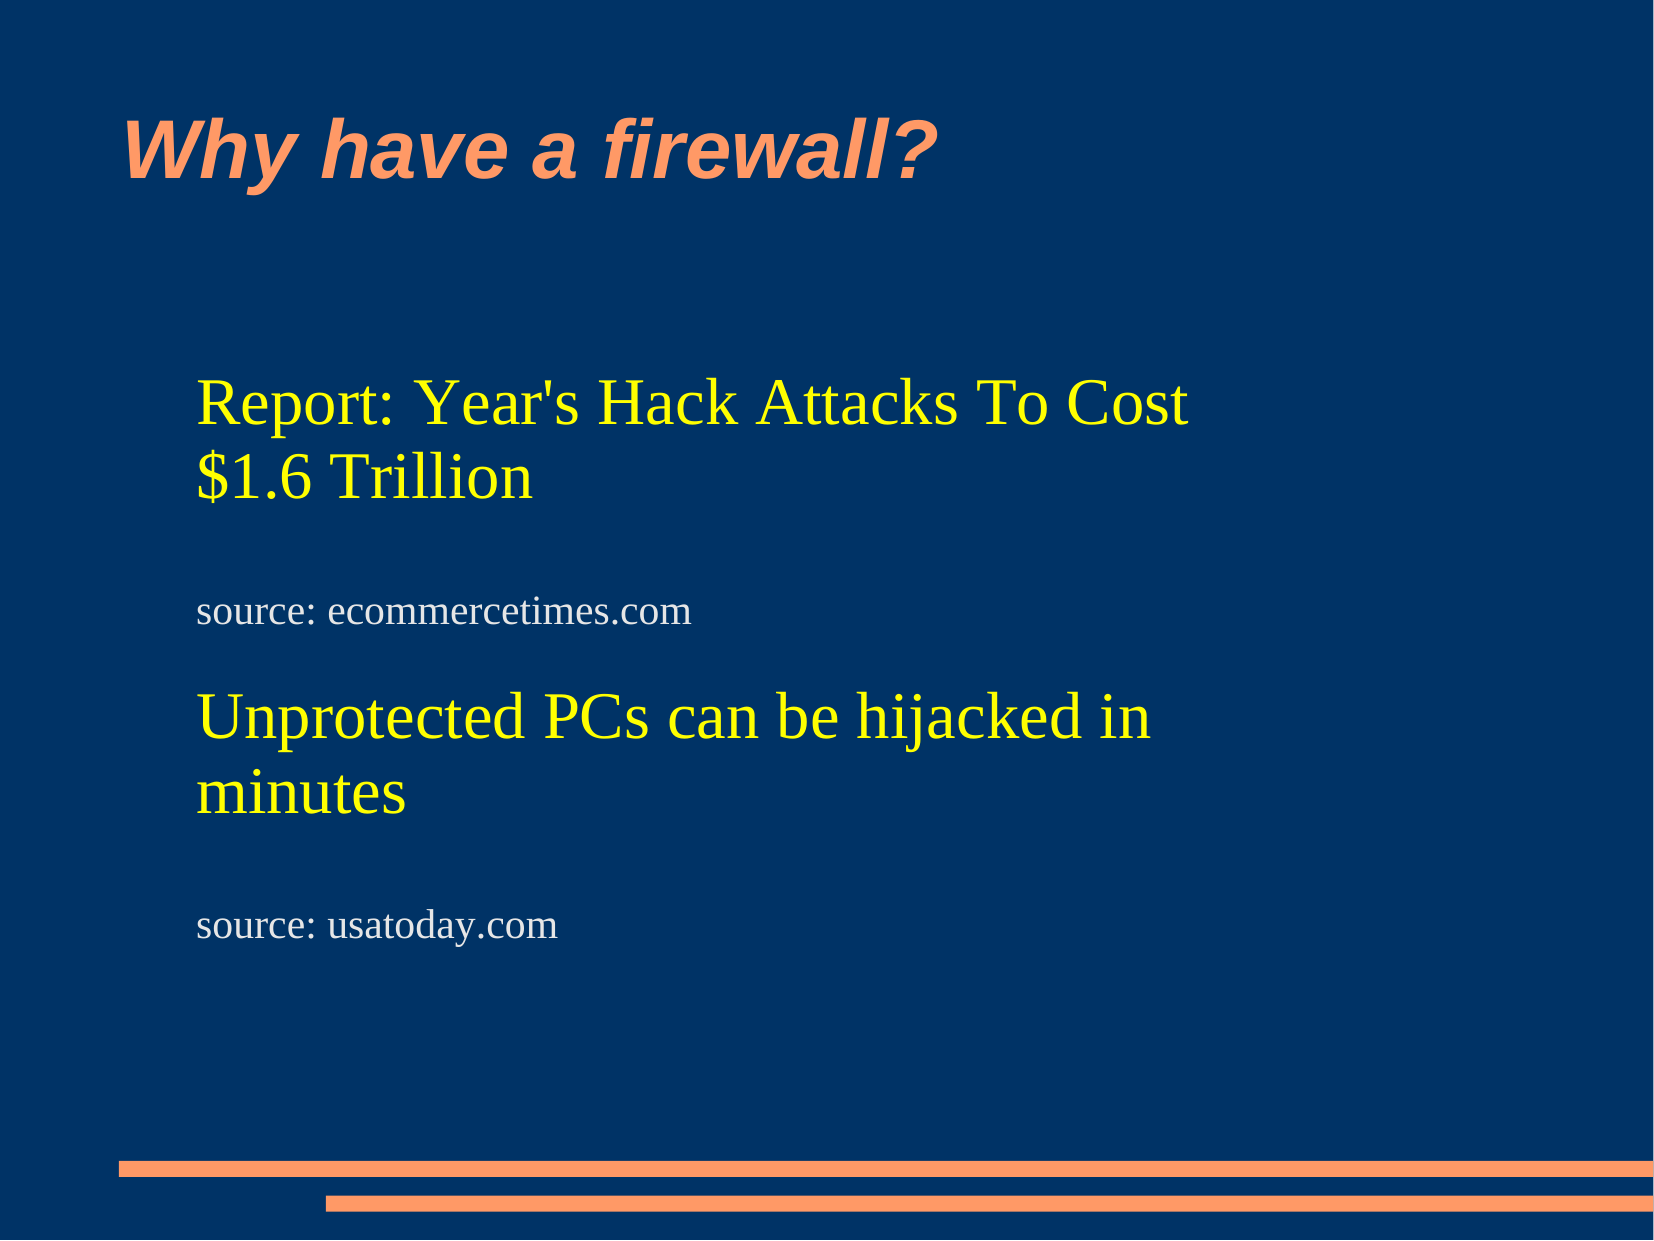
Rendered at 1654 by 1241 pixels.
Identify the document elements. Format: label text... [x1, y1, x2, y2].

list Report: Year's Hack Attacks To Cost $1.6 Trillion source: ecommercetimes.com Unprotected PCs can be hijacked in minutes source: usatoday.com [178, 364, 1570, 1147]
title Why have a firewall? [121, 46, 1534, 254]
